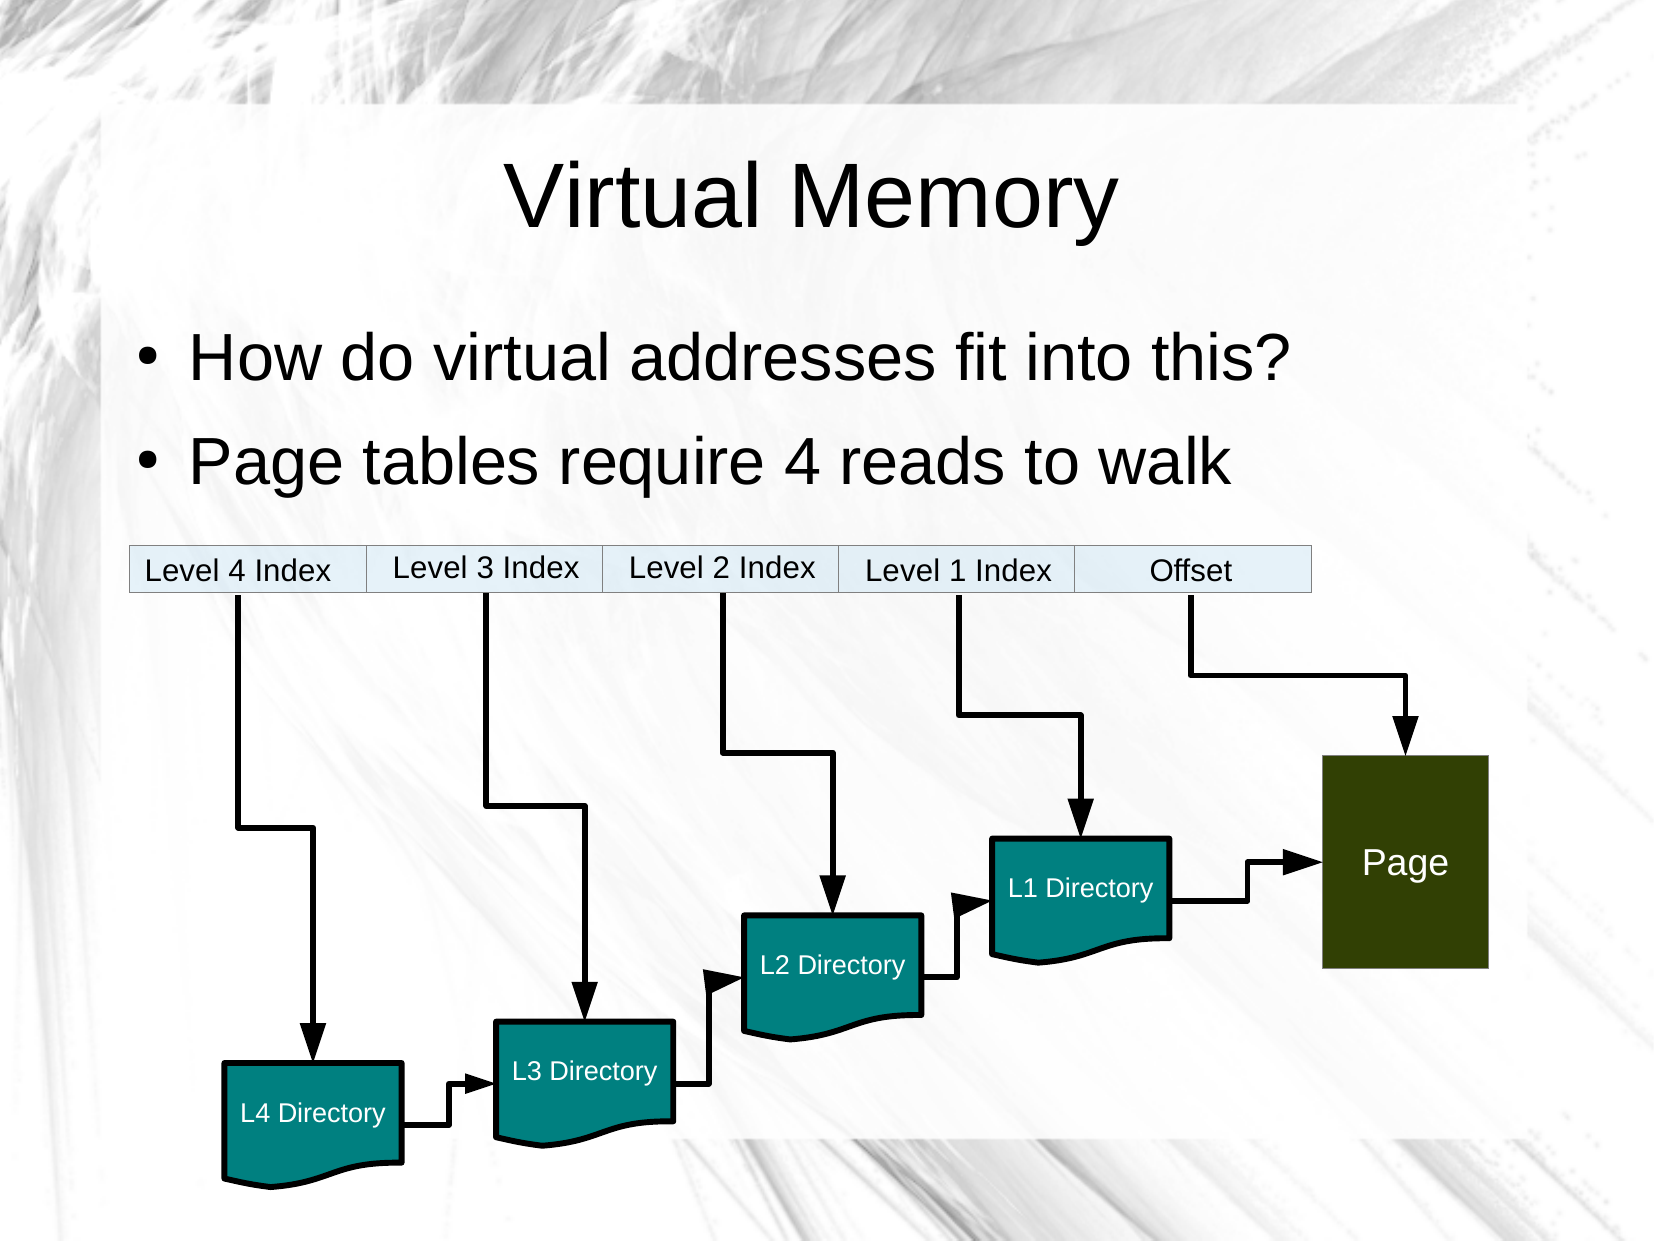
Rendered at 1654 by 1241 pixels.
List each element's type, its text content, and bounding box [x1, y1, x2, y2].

text_box Level 1 Index [850, 545, 1068, 596]
text_box Offset [1082, 545, 1300, 596]
text_box [832, 545, 850, 593]
text_box [595, 545, 614, 593]
text_box Level 2 Index [614, 543, 832, 593]
text_box [347, 545, 377, 593]
text_box L4 Directory [224, 1062, 402, 1188]
list How do virtual addresses fit into this? Page tables require 4 reads to walk [118, 319, 1571, 544]
text_box [1068, 545, 1082, 593]
text_box L2 Directory [744, 915, 922, 1040]
text_box L3 Directory [496, 1021, 674, 1146]
text_box [1300, 545, 1312, 593]
text_box L1 Directory [992, 838, 1170, 963]
text_box Page [1322, 755, 1489, 969]
title Virtual Memory [118, 112, 1506, 281]
text_box Level 4 Index [129, 545, 347, 596]
text_box Level 3 Index [377, 543, 595, 593]
picture [0, 0, 1654, 1241]
